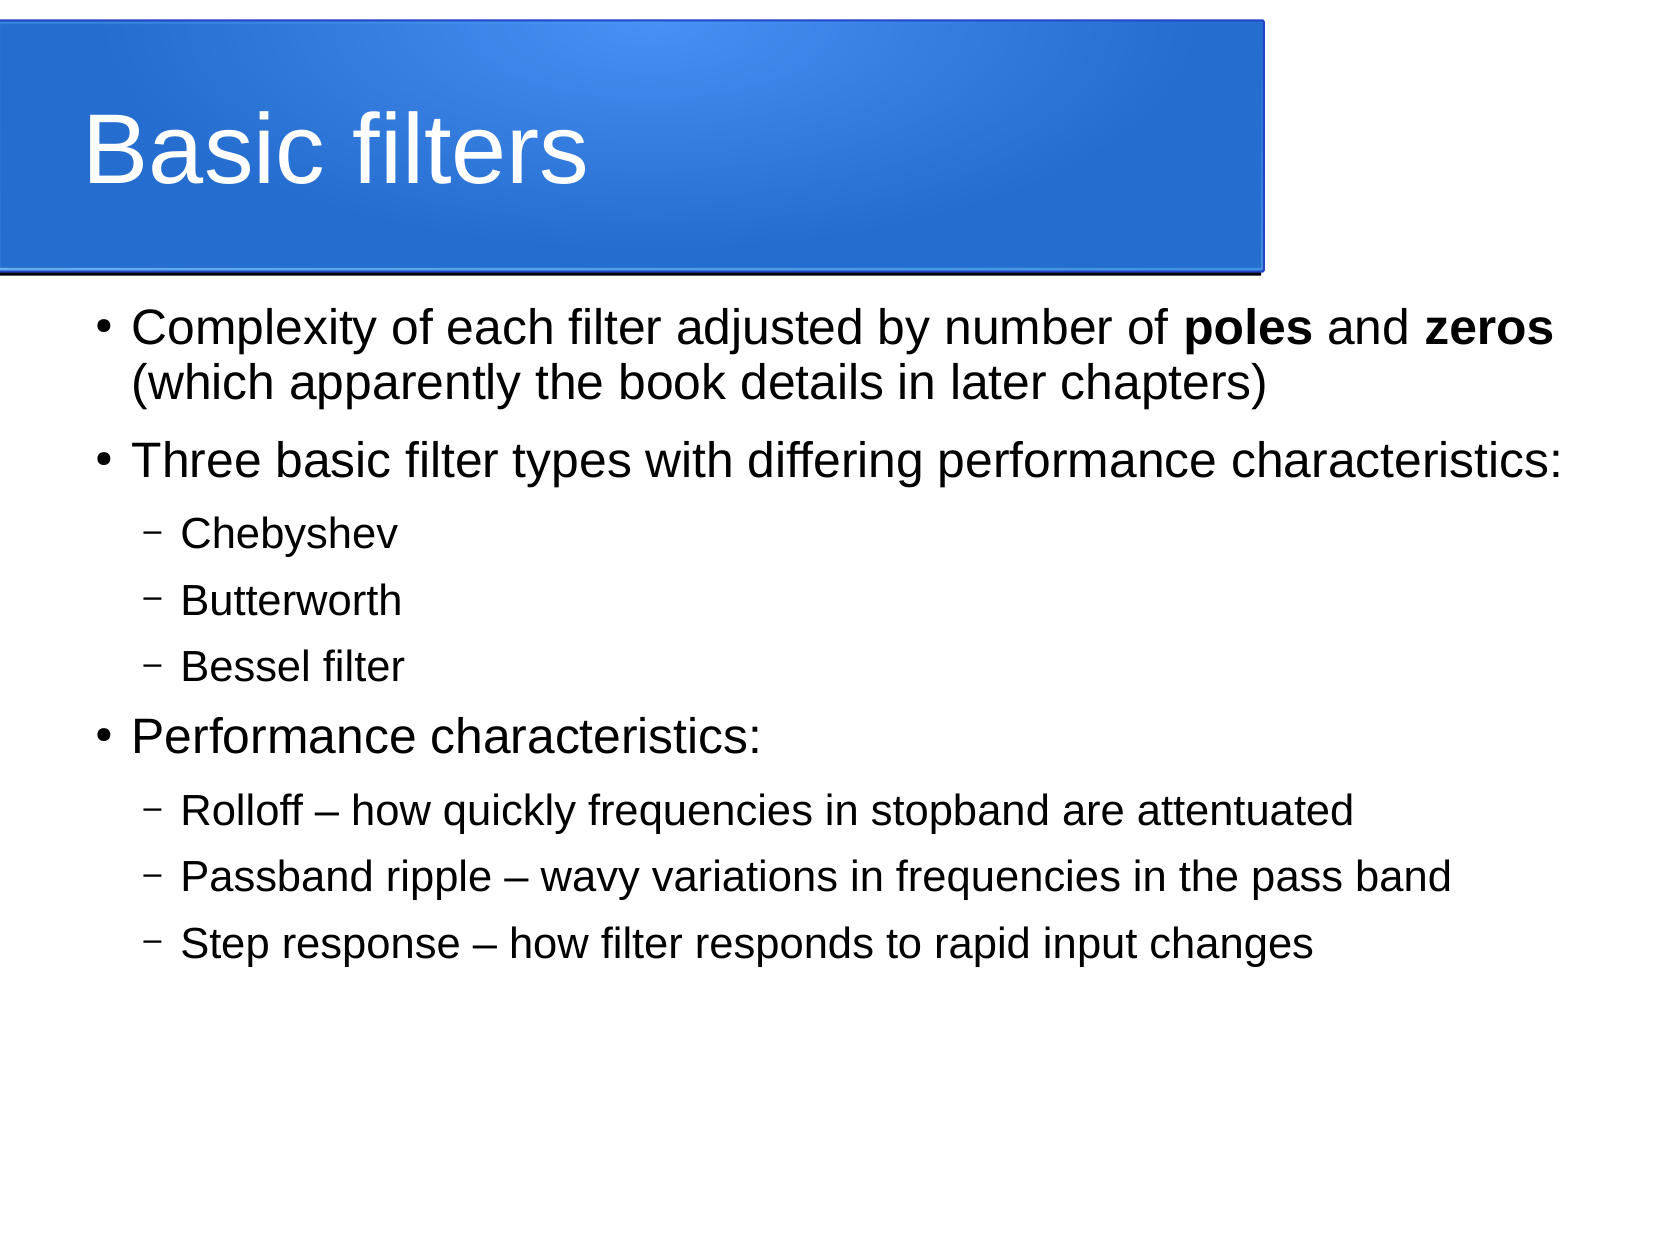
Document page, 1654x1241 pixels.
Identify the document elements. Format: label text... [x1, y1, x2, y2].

title Basic filters [82, 47, 1235, 252]
list Complexity of each filter adjusted by number of poles and zeros (which apparently the book details in later chapters) Three basic filter types with differing performance characteristics: Chebyshev Butterworth Bessel filter Performance characteristics: Rolloff – how quickly frequencies in stopband are attentuated Passband ripple – wavy variations in frequencies in the pass band Step response – how filter responds to rapid input changes [82, 299, 1571, 1019]
